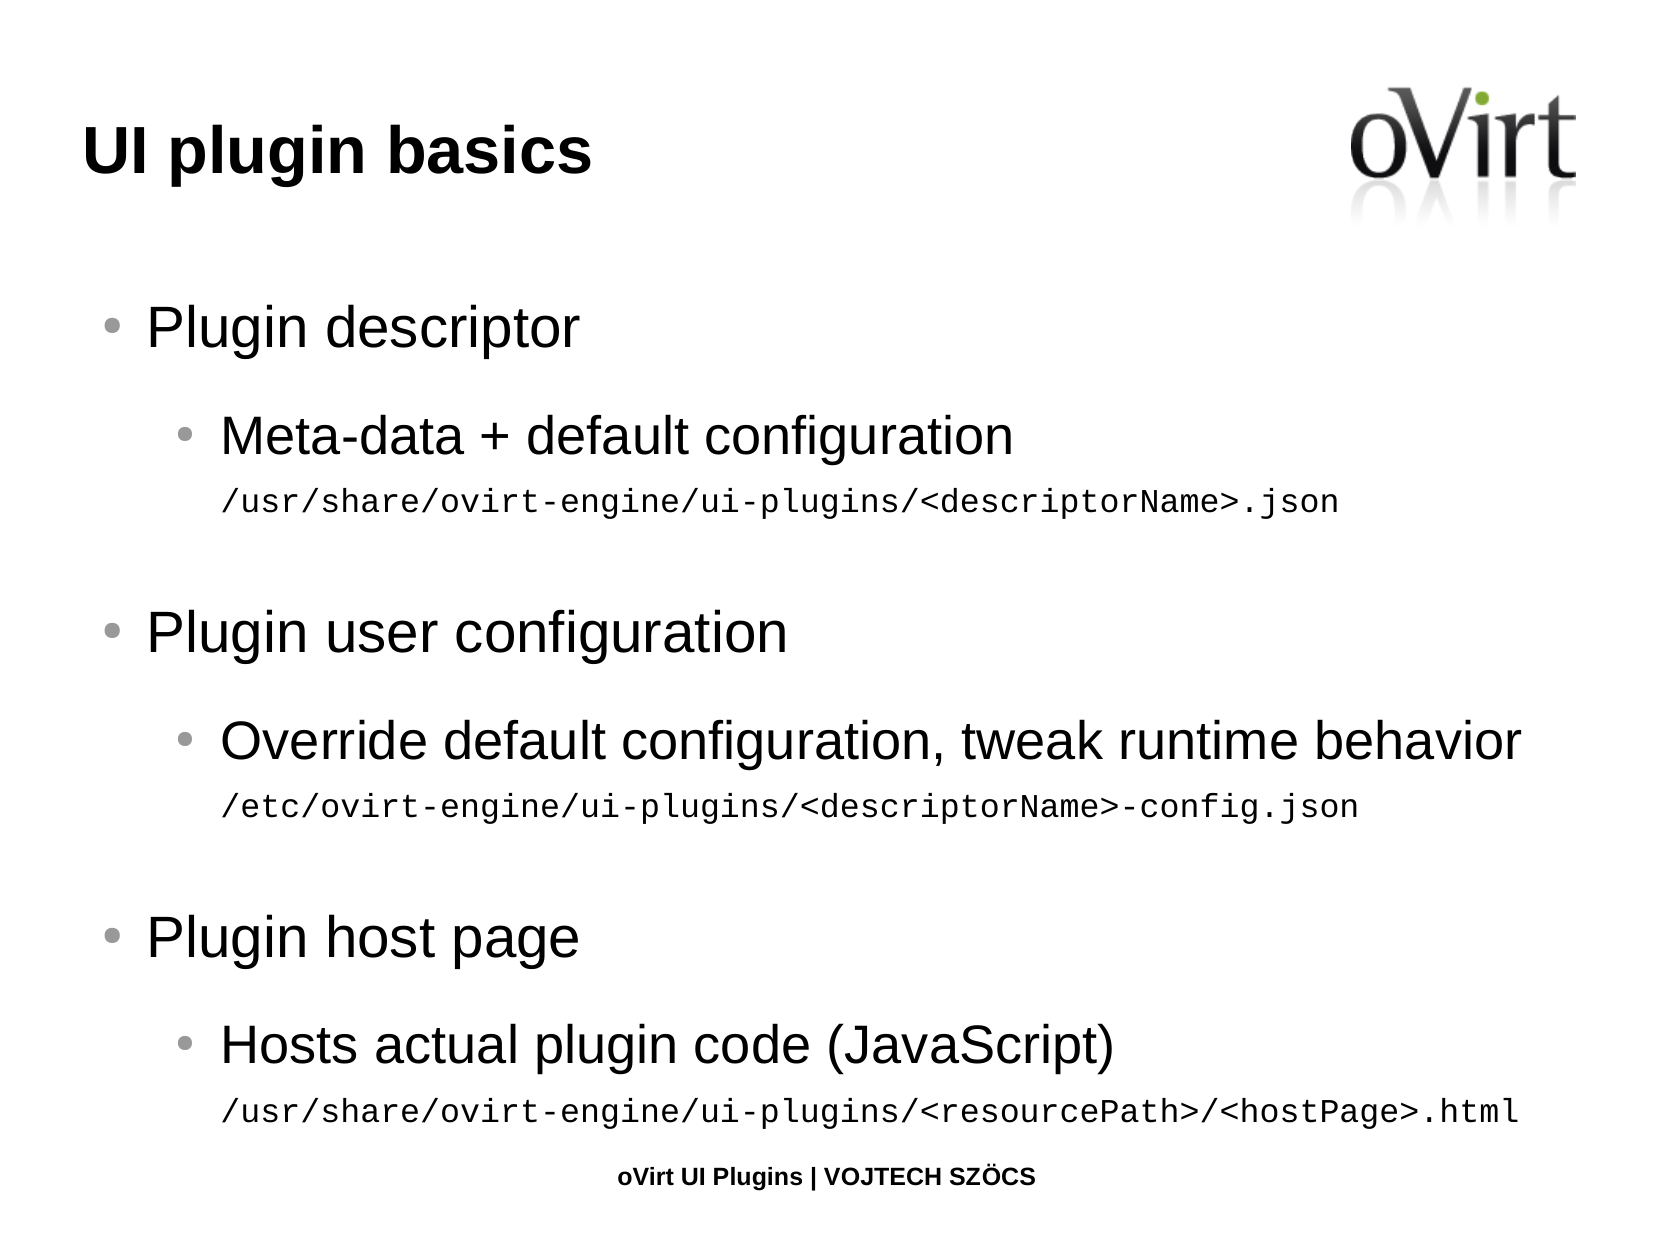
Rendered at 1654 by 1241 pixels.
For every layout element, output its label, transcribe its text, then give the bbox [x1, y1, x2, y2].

picture [1351, 79, 1576, 228]
list Plugin descriptor Meta-data + default configuration /usr/share/ovirt-engine/ui-plugins/<descriptorName>.json Plugin user configuration Override default configuration, tweak runtime behavior /etc/ovirt-engine/ui-plugins/<descriptorName>-config.json Plugin host page Hosts actual plugin code (JavaScript) /usr/share/ovirt-engine/ui-plugins/<resourcePath>/<hostPage>.html [86, 262, 1576, 1100]
title UI plugin basics [82, 37, 1303, 226]
